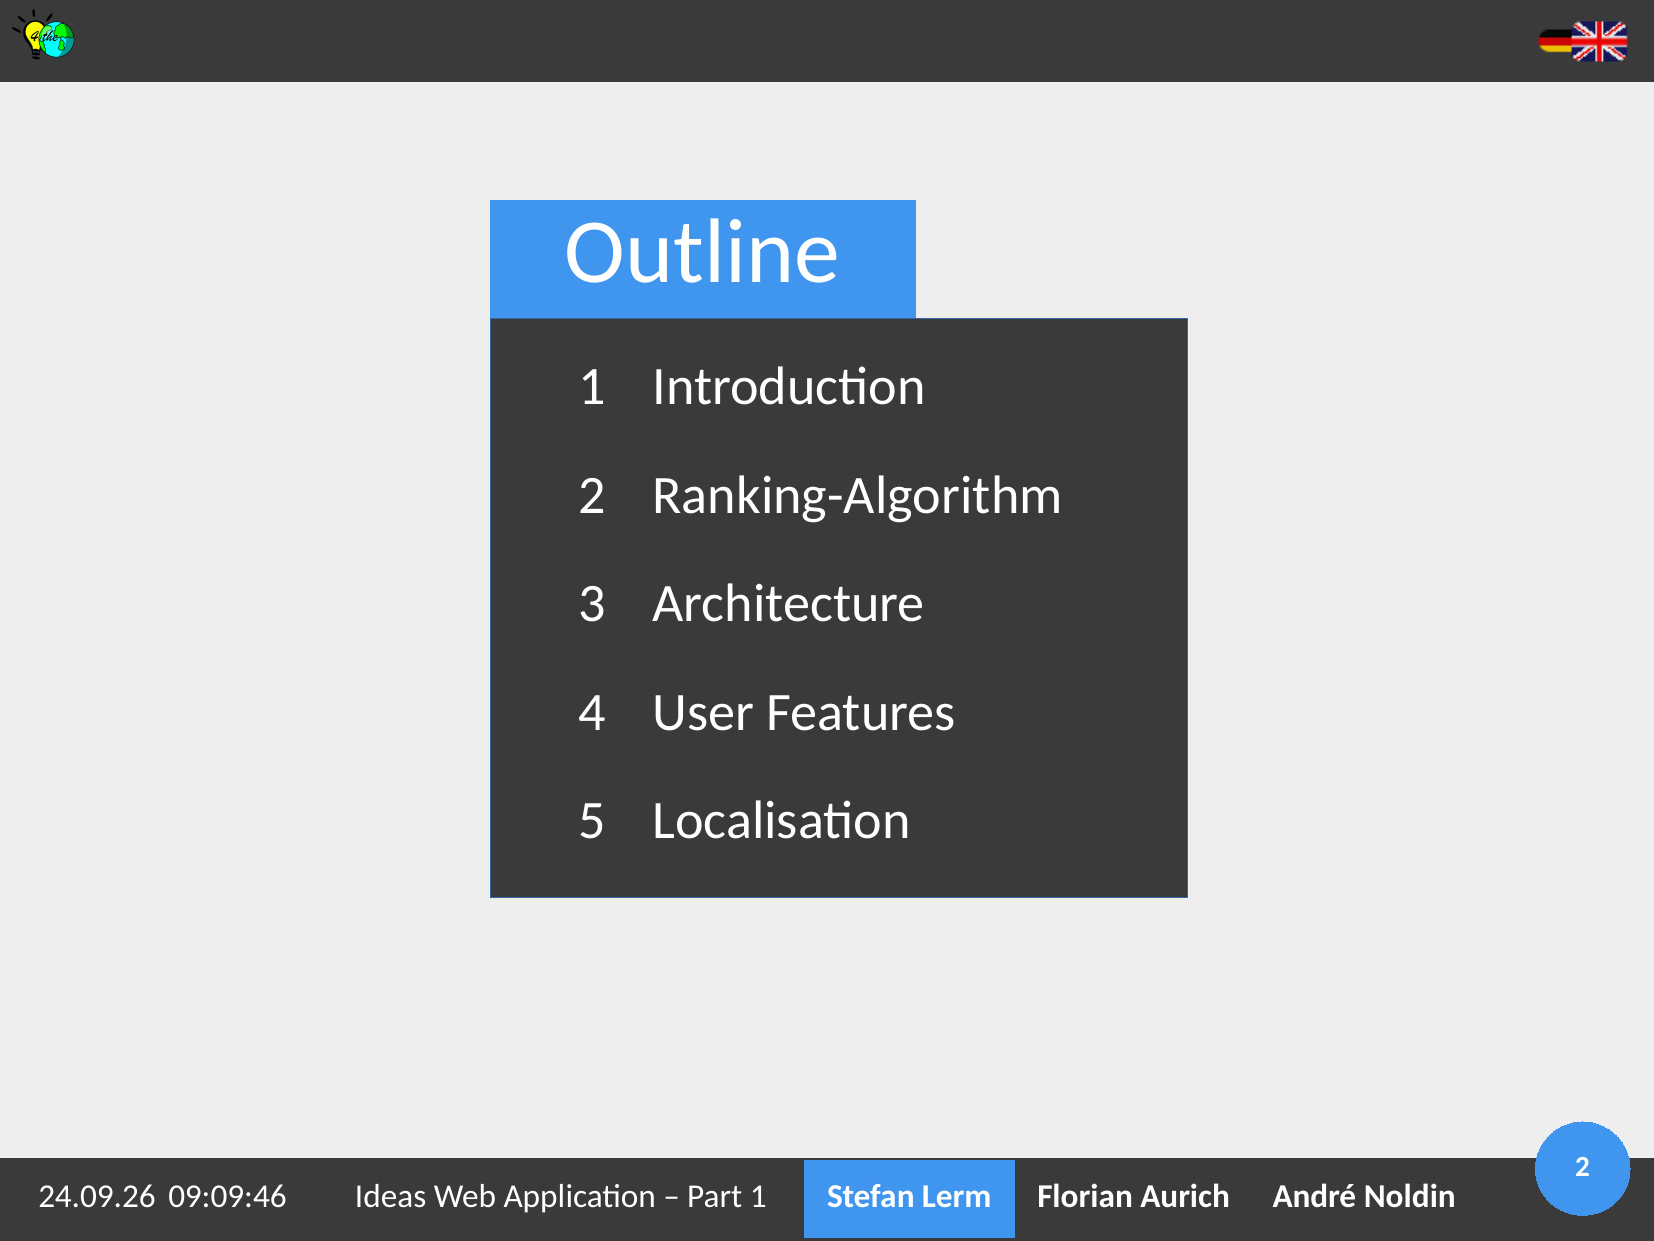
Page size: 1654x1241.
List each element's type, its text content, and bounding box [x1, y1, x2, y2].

picture [1536, 18, 1629, 64]
text_box Outline [490, 200, 916, 318]
text_box Florian Aurich [1015, 1160, 1251, 1238]
text_box 1 Introduction 2 Ranking-Algorithm 3 Architecture 4 User Features 5 Localisation [490, 318, 1188, 898]
text_box André Noldin [1251, 1160, 1477, 1238]
text_box Stefan Lerm [804, 1160, 1015, 1238]
picture [2, 0, 83, 80]
text_box Ideas Web Application – Part 1 [318, 1160, 804, 1238]
